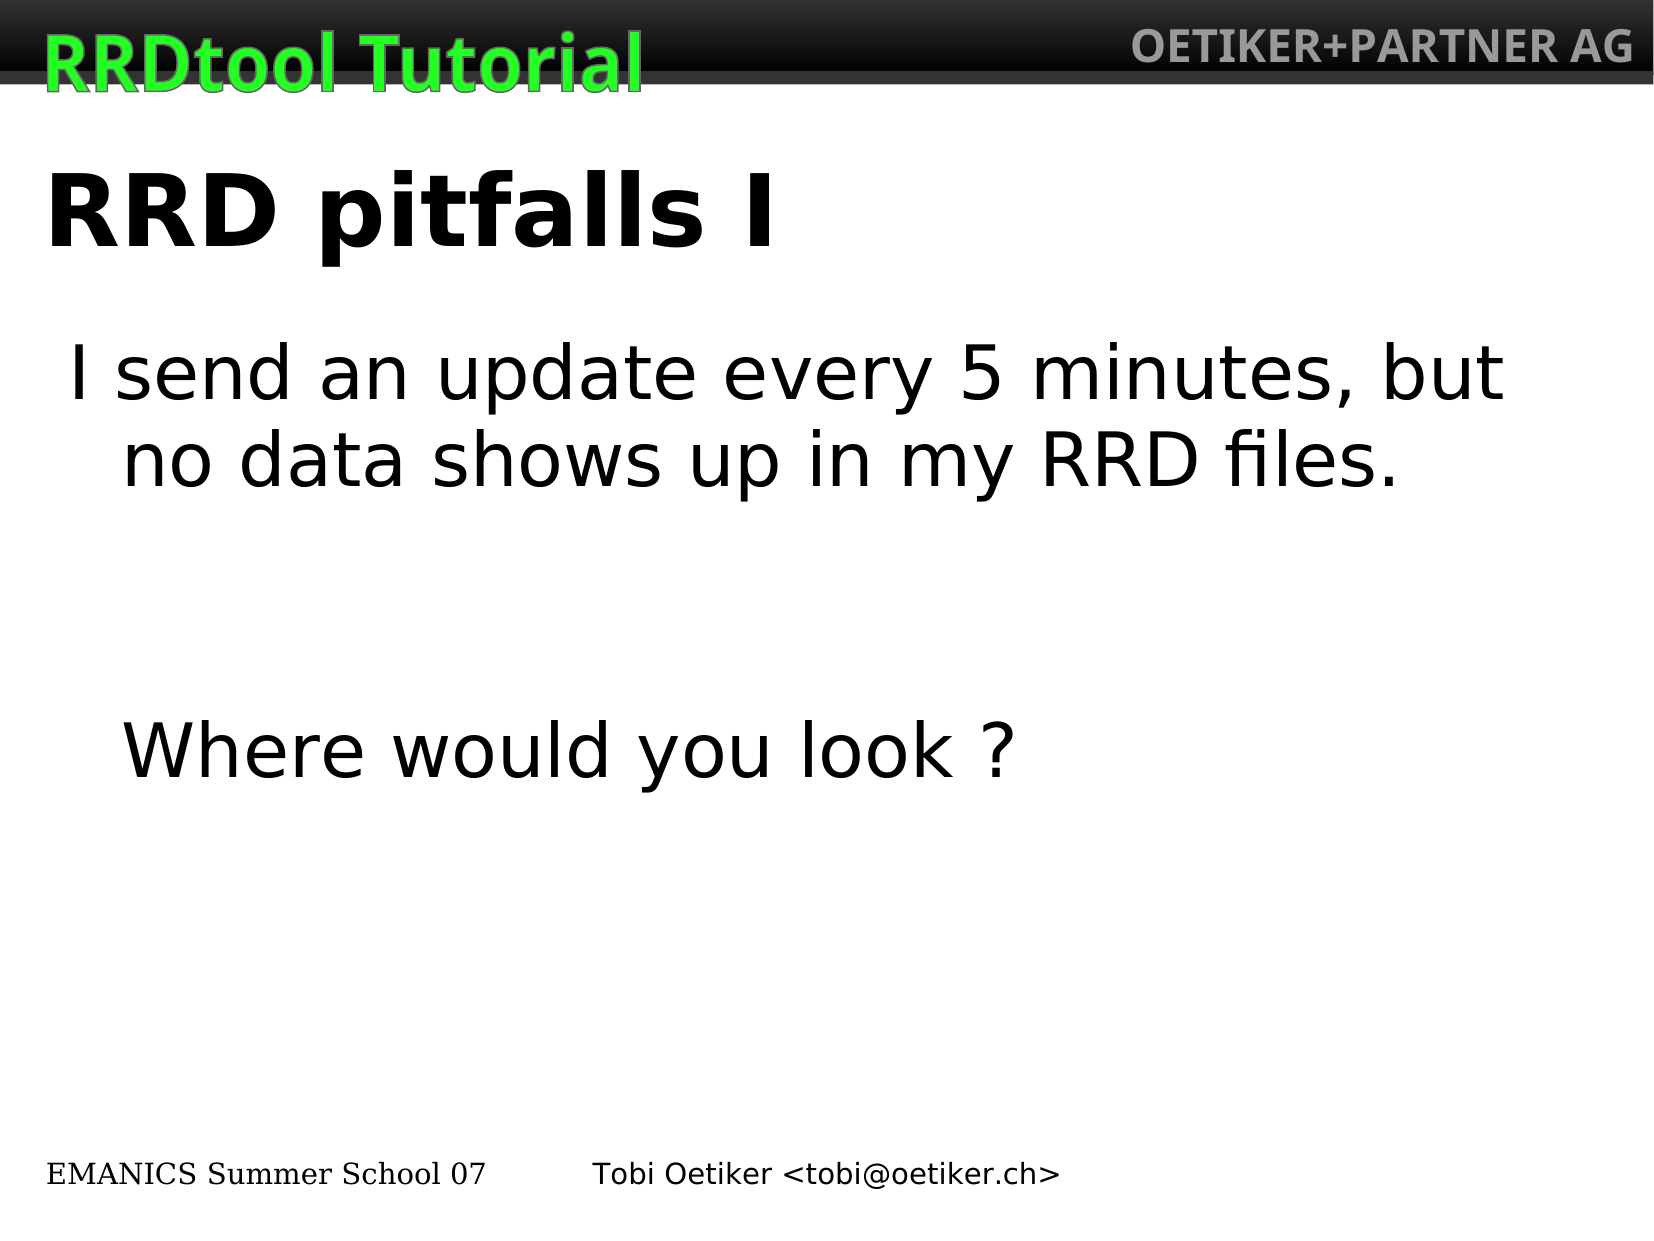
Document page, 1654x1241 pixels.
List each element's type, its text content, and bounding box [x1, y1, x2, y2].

list I send an update every 5 minutes, but no data shows up in my RRD files. Where would you look ? [50, 329, 1571, 1099]
title RRD pitfalls I [43, 137, 1582, 287]
